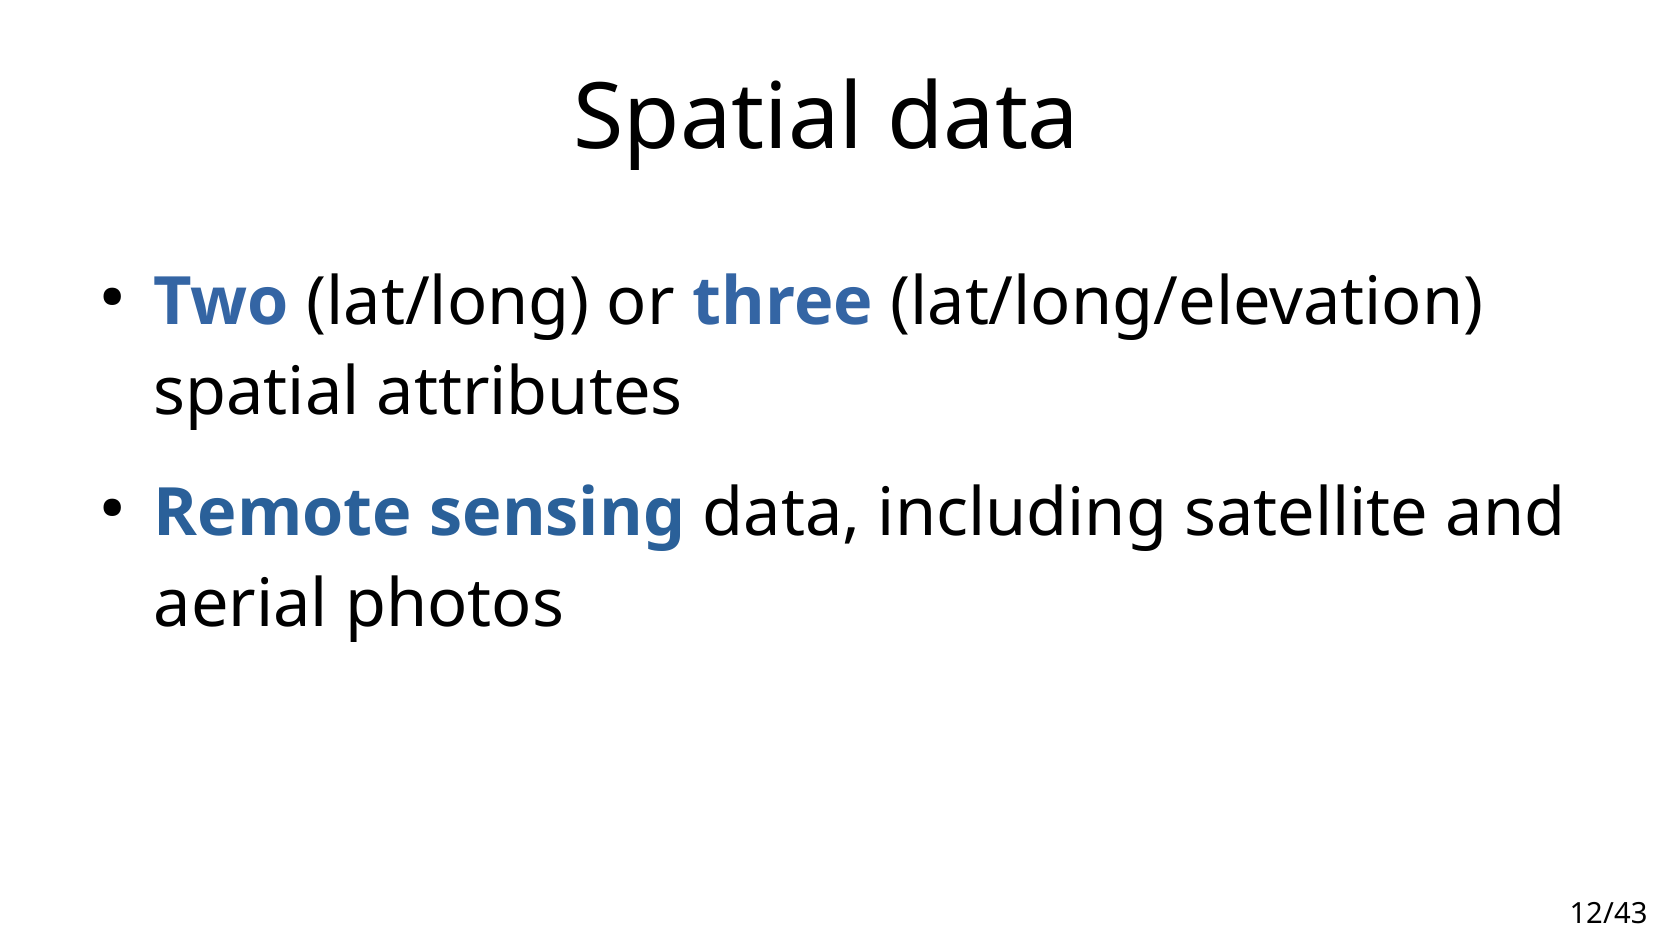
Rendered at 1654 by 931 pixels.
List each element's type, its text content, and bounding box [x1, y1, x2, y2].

list Two (lat/long) or three (lat/long/elevation) spatial attributes Remote sensing data, including satellite and aerial photos [82, 253, 1571, 856]
title Spatial data [82, 1, 1571, 226]
